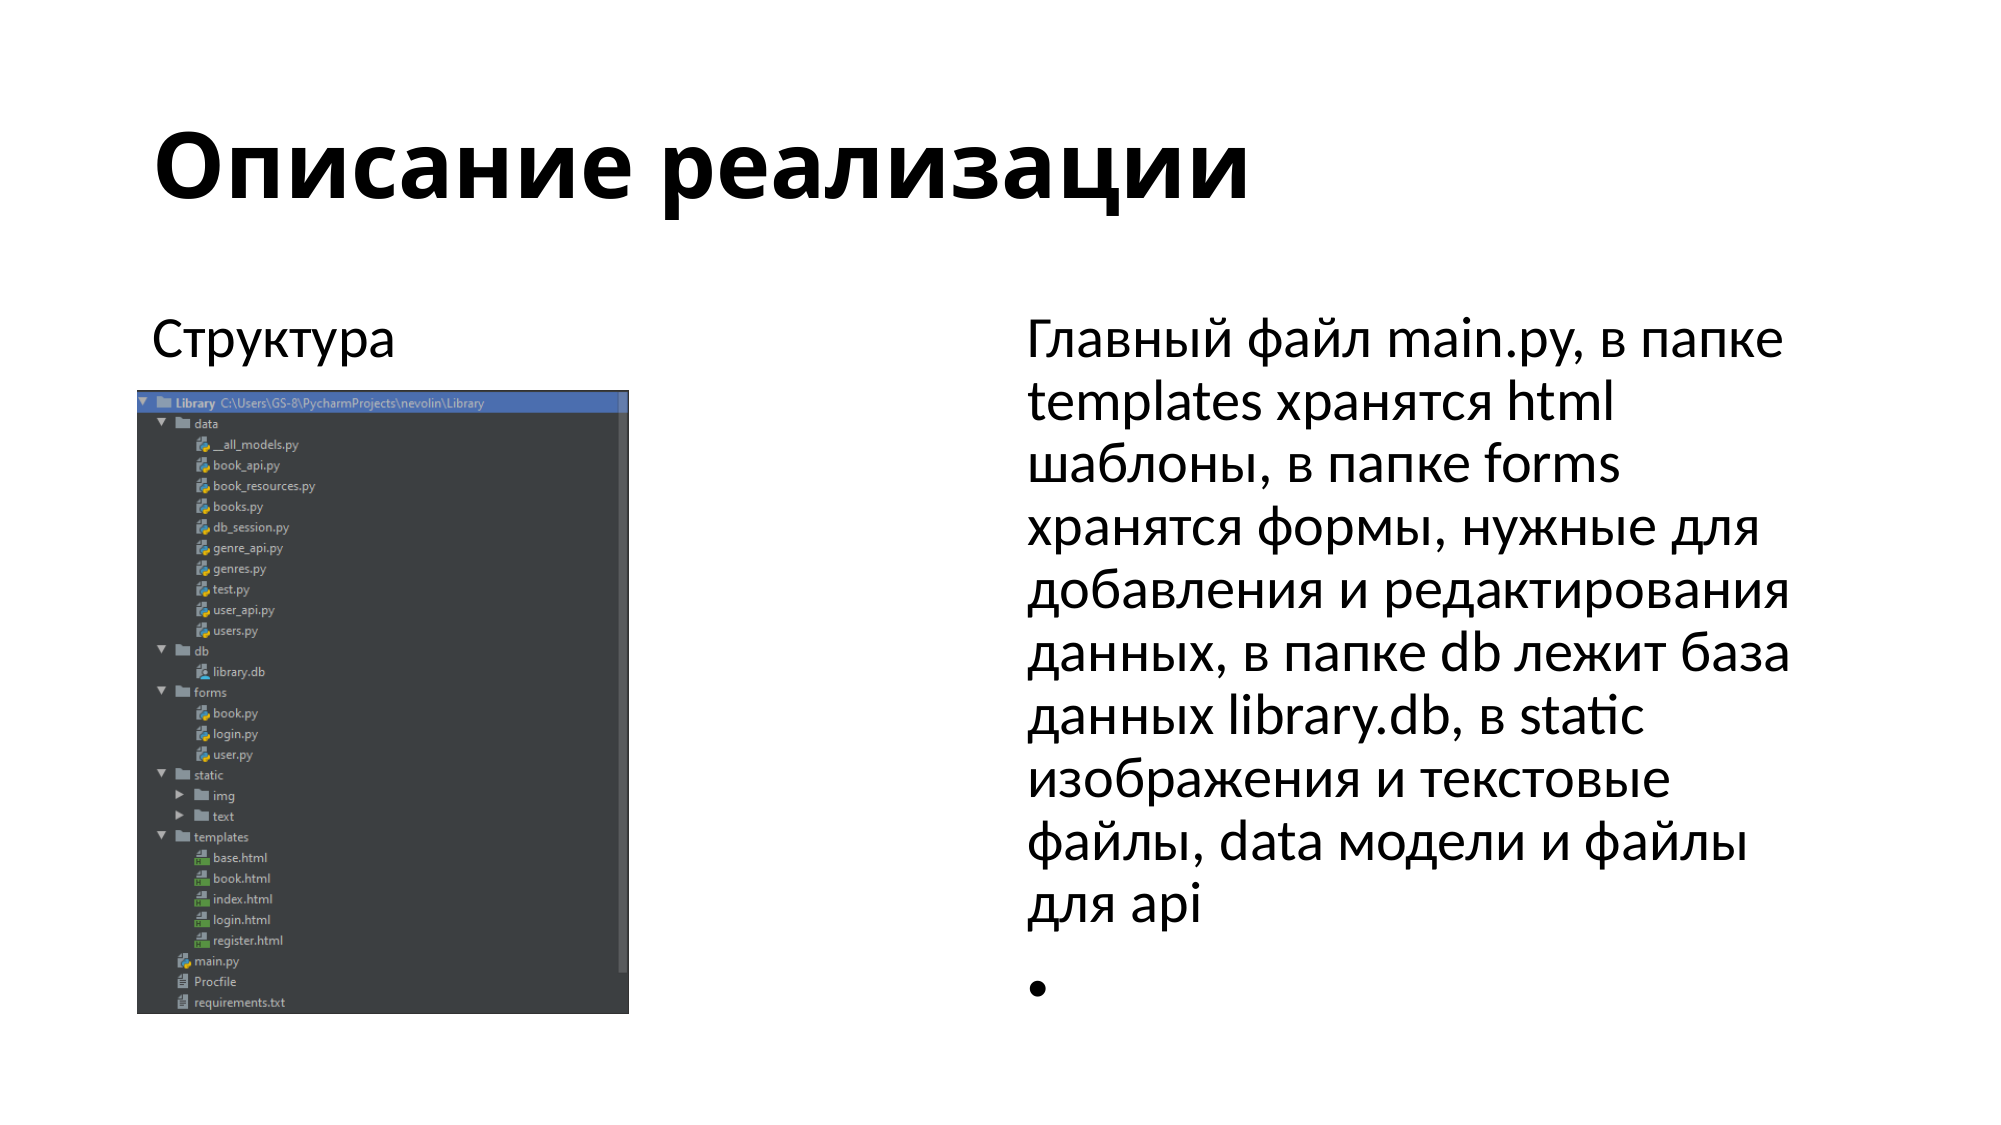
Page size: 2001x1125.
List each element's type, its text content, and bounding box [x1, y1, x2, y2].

title Описание реализации [137, 59, 1863, 278]
list Главный файл main.py, в папке templates хранятся html шаблоны, в папке forms хранятся формы, нужные для добавления и редактирования данных, в папке db лежит база данных library.db, в static изображения и текстовые файлы, data модели и файлы для api [1012, 299, 1863, 1014]
picture [137, 390, 629, 1014]
list Структура [137, 299, 988, 1014]
